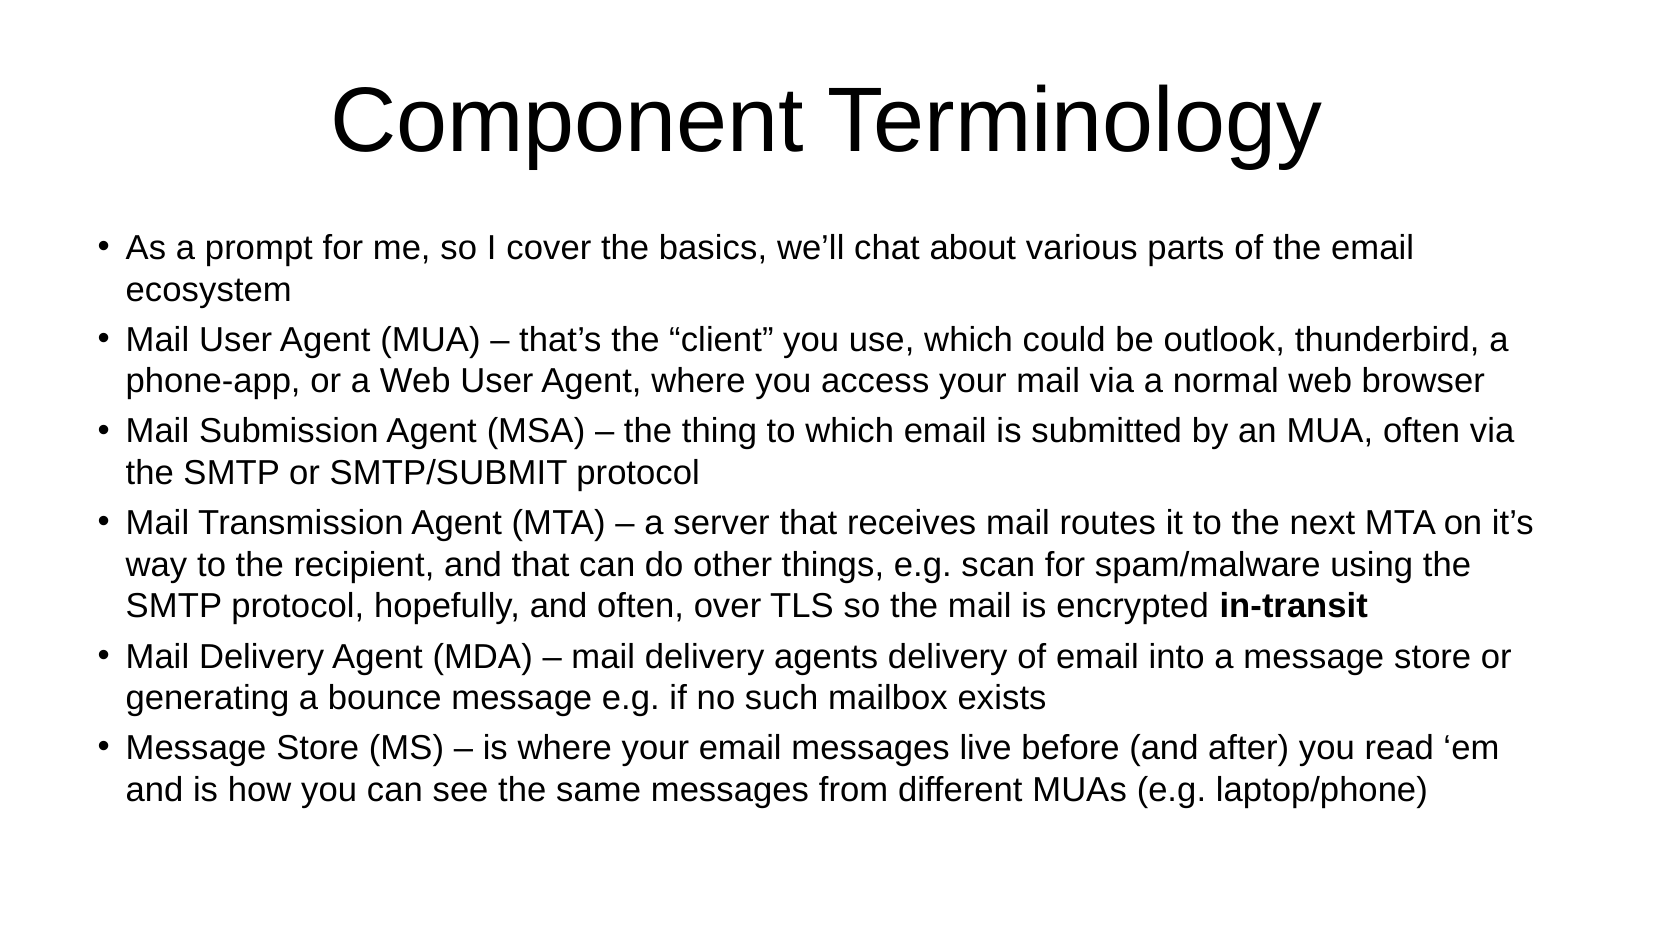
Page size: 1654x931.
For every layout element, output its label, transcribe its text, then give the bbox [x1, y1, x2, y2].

list As a prompt for me, so I cover the basics, we’ll chat about various parts of the email ecosystem Mail User Agent (MUA) – that’s the “client” you use, which could be outlook, thunderbird, a phone-app, or a Web User Agent, where you access your mail via a normal web browser Mail Submission Agent (MSA) – the thing to which email is submitted by an MUA, often via the SMTP or SMTP/SUBMIT protocol Mail Transmission Agent (MTA) – a server that receives mail routes it to the next MTA on it’s way to the recipient, and that can do other things, e.g. scan for spam/malware using the SMTP protocol, hopefully, and often, over TLS so the mail is encrypted in-transit Mail Delivery Agent (MDA) – mail delivery agents delivery of email into a message store or generating a bounce message e.g. if no such mailbox exists Message Store (MS) – is where your email messages live before (and after) you read ‘em and is how you can see the same messages from different MUAs (e.g. laptop/phone) [82, 217, 1571, 831]
title Component Terminology [82, 37, 1571, 193]
